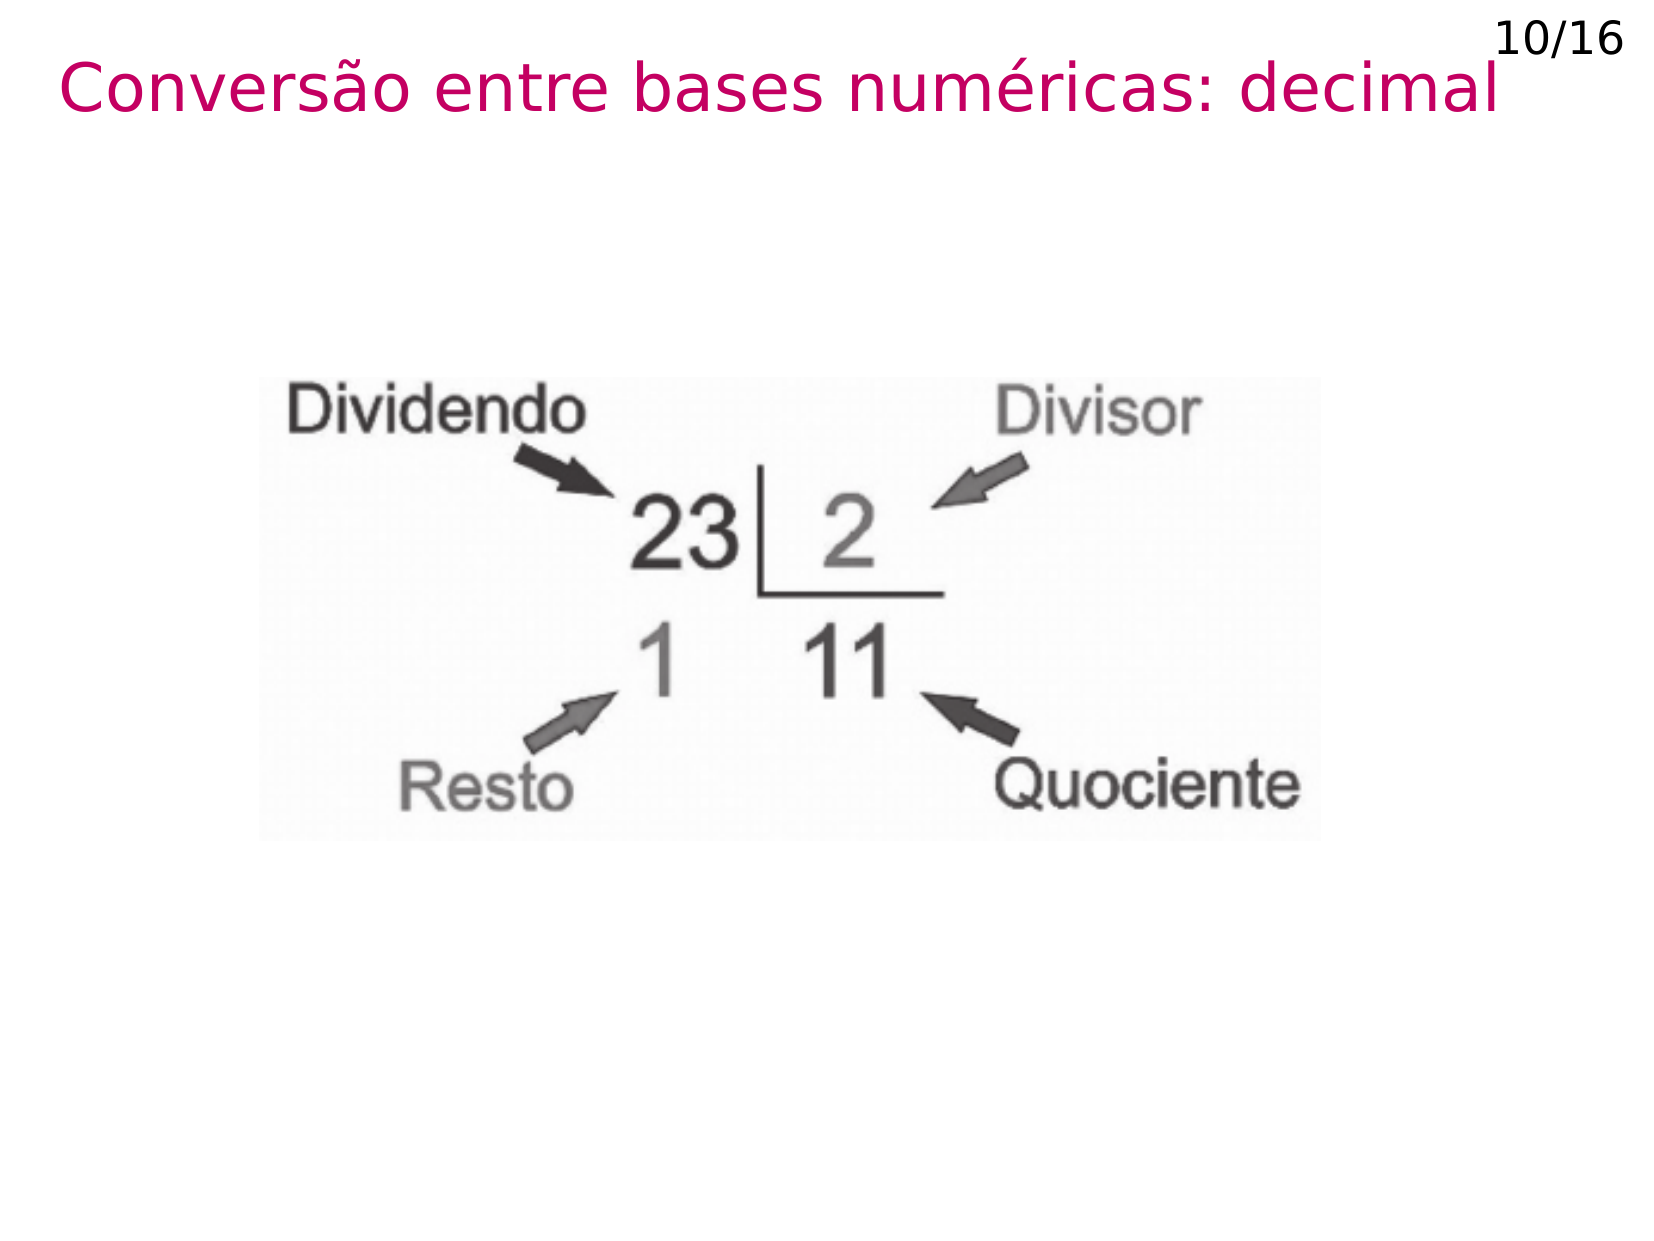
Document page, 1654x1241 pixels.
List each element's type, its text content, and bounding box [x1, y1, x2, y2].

picture [259, 377, 1321, 841]
title Conversão entre bases numéricas: decimal [59, 29, 1625, 148]
